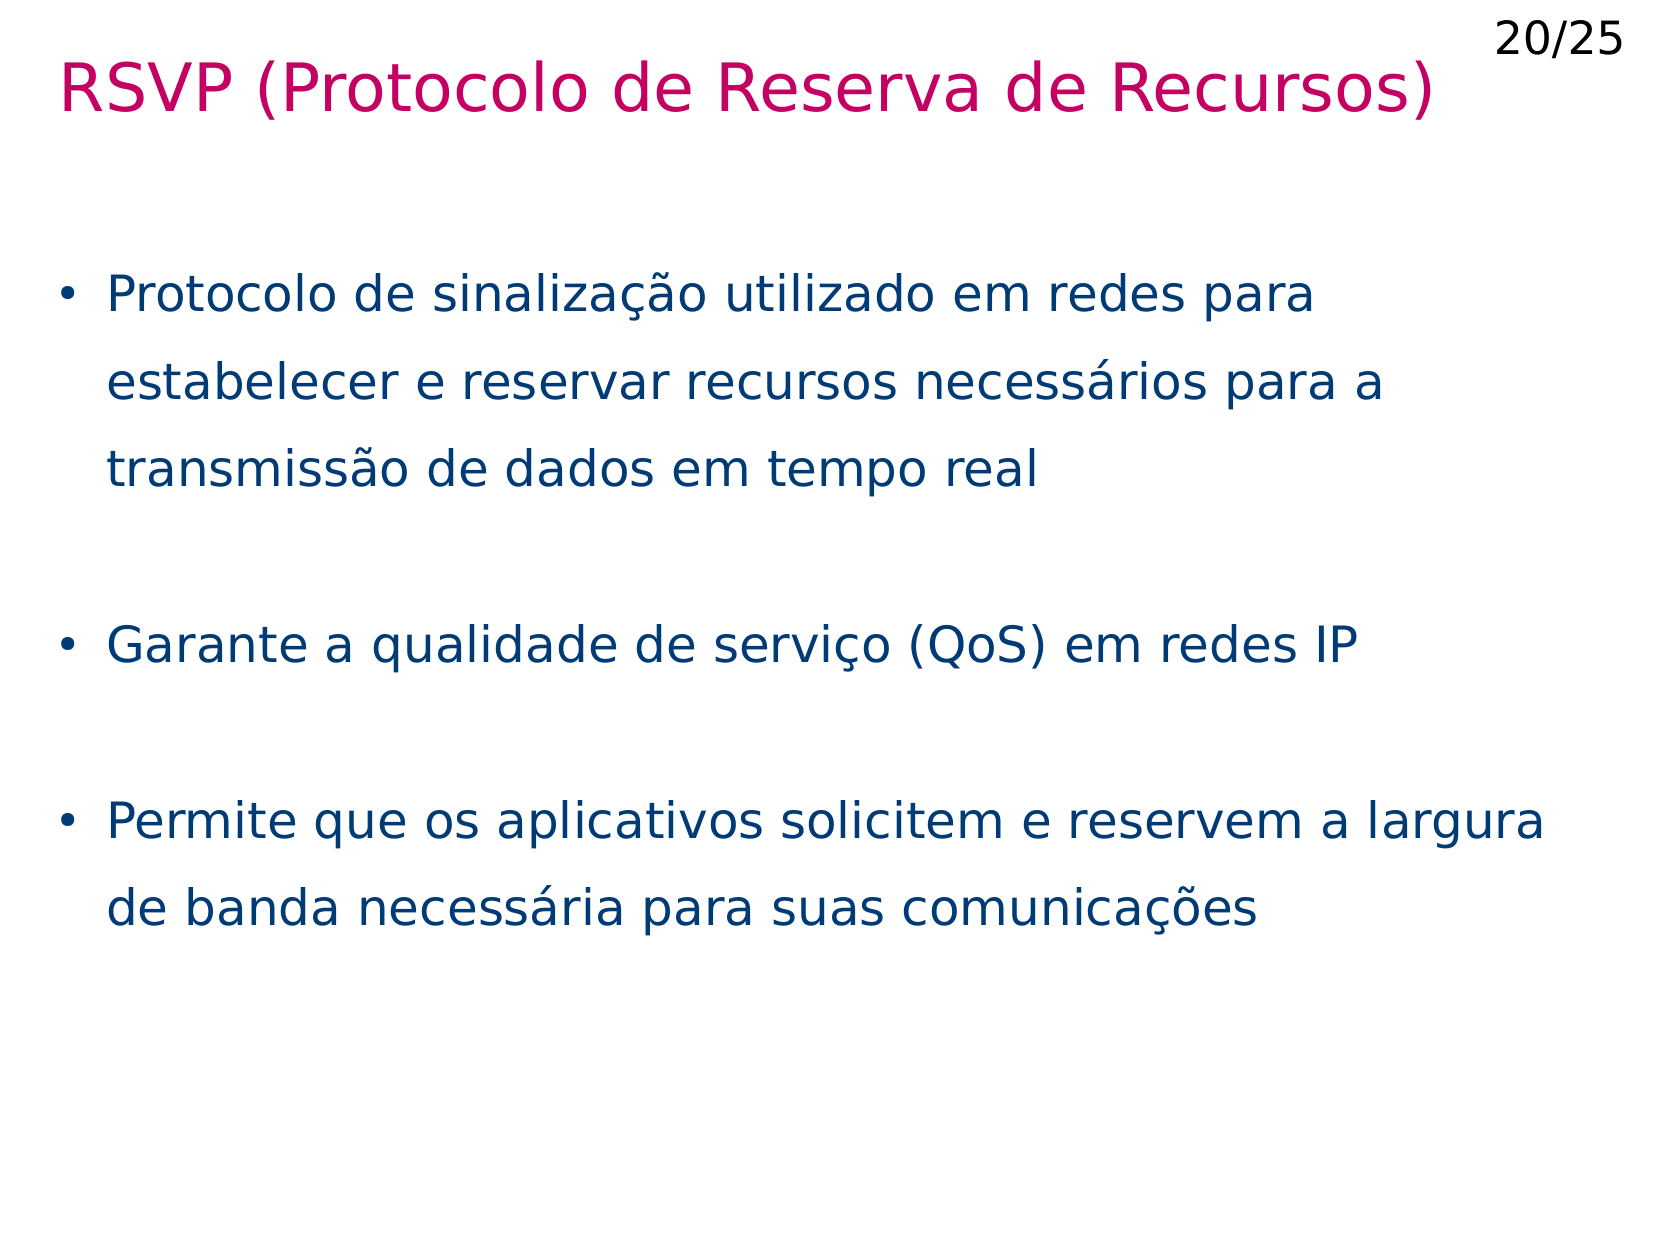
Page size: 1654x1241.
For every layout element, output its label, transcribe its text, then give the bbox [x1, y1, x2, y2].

list Protocolo de sinalização utilizado em redes para estabelecer e reservar recursos necessários para a transmissão de dados em tempo real Garante a qualidade de serviço (QoS) em redes IP Permite que os aplicativos solicitem e reservem a largura de banda necessária para suas comunicações [59, 236, 1625, 1211]
title RSVP (Protocolo de Reserva de Recursos) [59, 29, 1625, 148]
